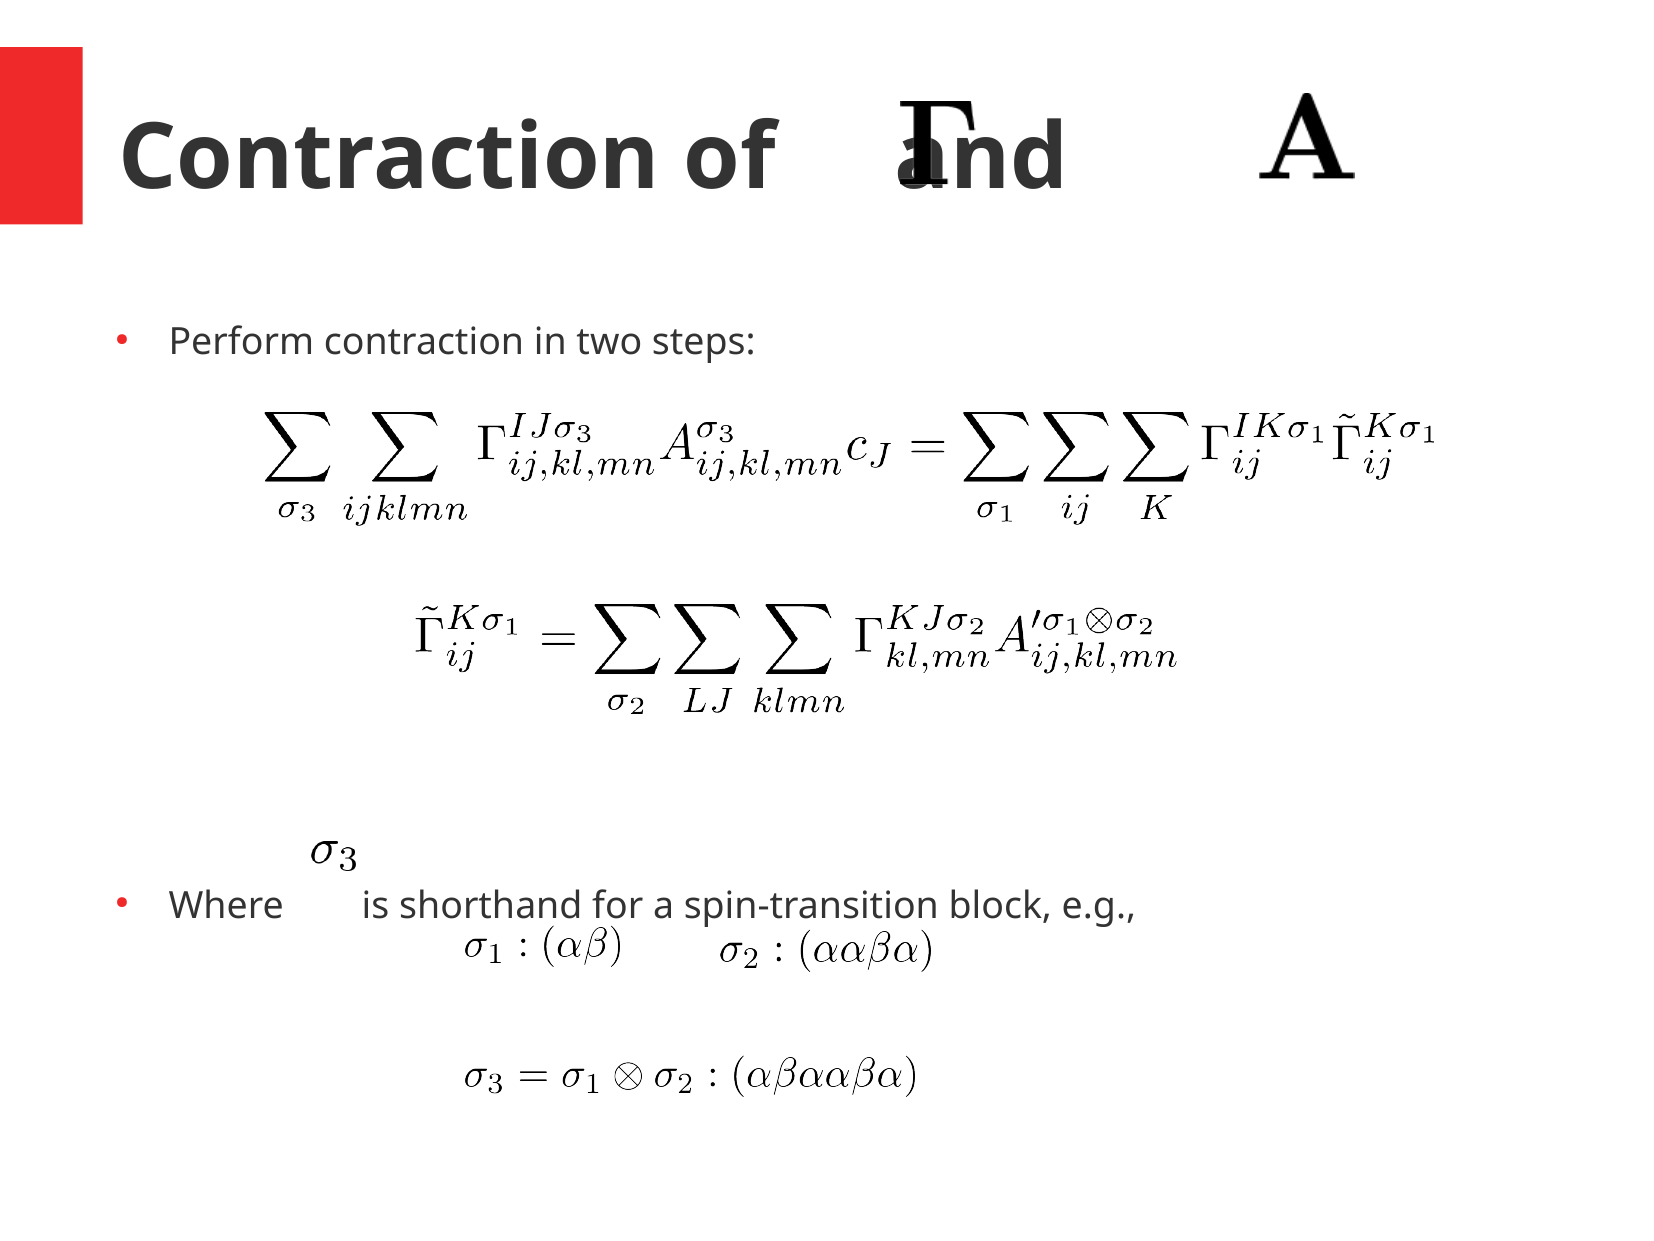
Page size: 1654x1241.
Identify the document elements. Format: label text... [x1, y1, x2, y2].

picture [900, 101, 976, 186]
list Perform contraction in two steps: Where is shorthand for a spin-transition block, e.g., [97, 315, 1516, 561]
picture [1259, 93, 1355, 181]
title Contraction of and [118, 49, 1571, 257]
picture [720, 929, 931, 972]
picture [264, 411, 1434, 526]
picture [465, 1055, 915, 1097]
picture [415, 603, 1177, 714]
picture [465, 925, 620, 967]
picture [311, 841, 356, 871]
